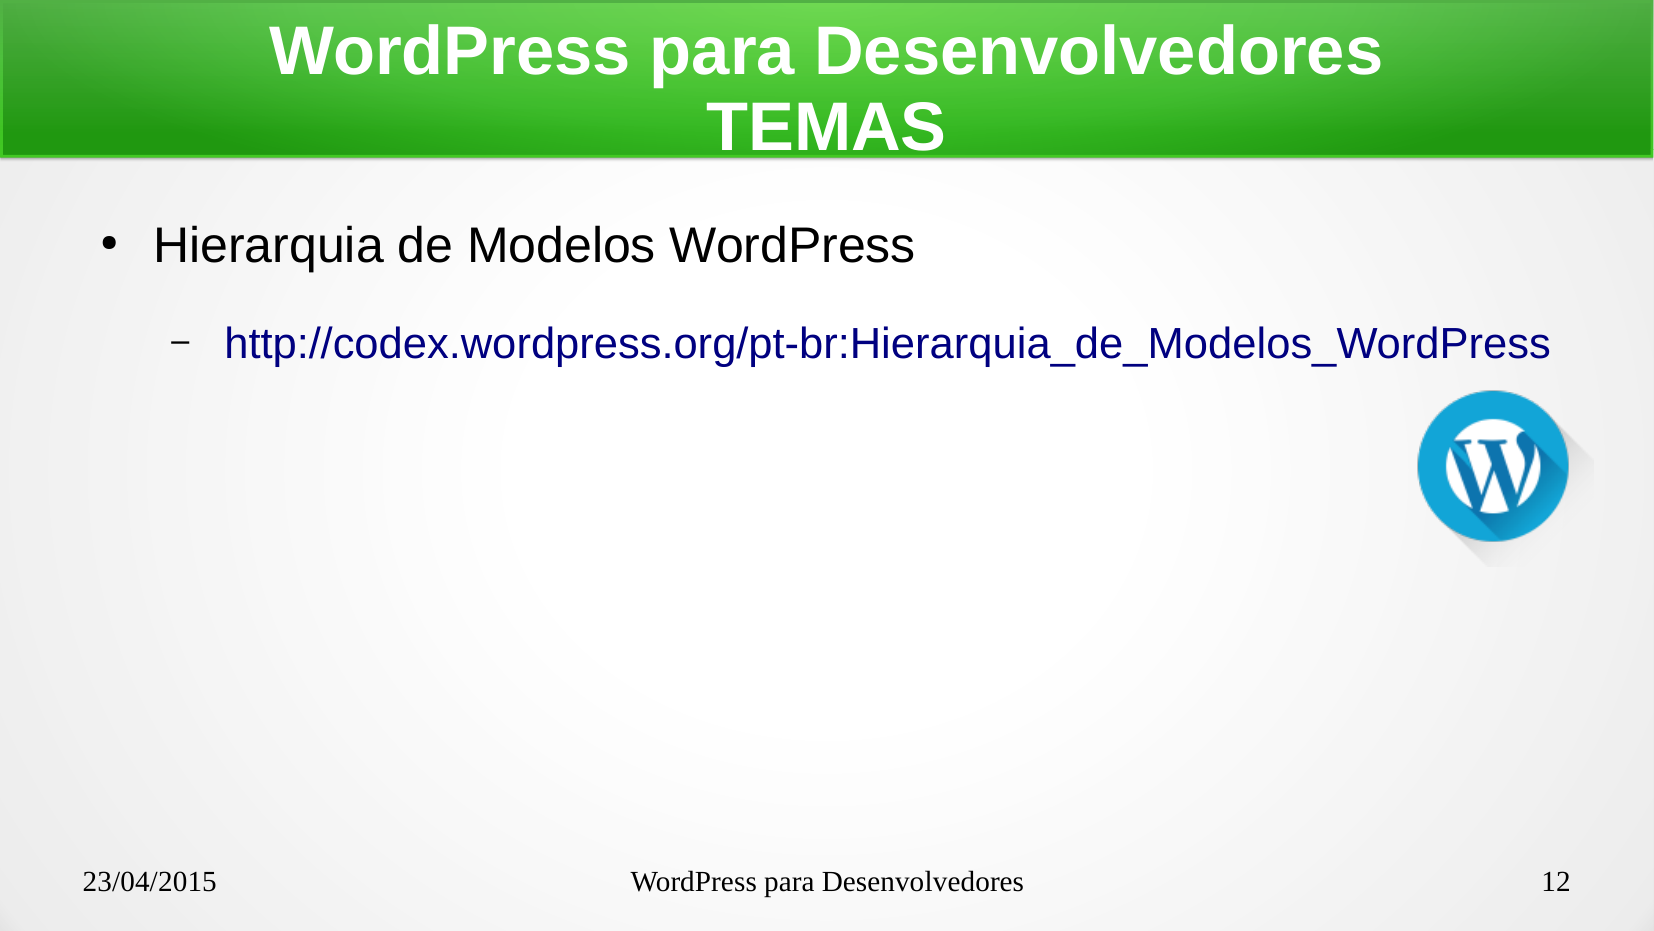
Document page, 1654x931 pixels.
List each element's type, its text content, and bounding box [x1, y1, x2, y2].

picture [1393, 366, 1594, 567]
list Hierarquia de Modelos WordPress http://codex.wordpress.org/pt-br:Hierarquia_de_Modelos_WordPress [82, 188, 1642, 839]
title WordPress para Desenvolvedores TEMAS [82, 11, 1571, 166]
